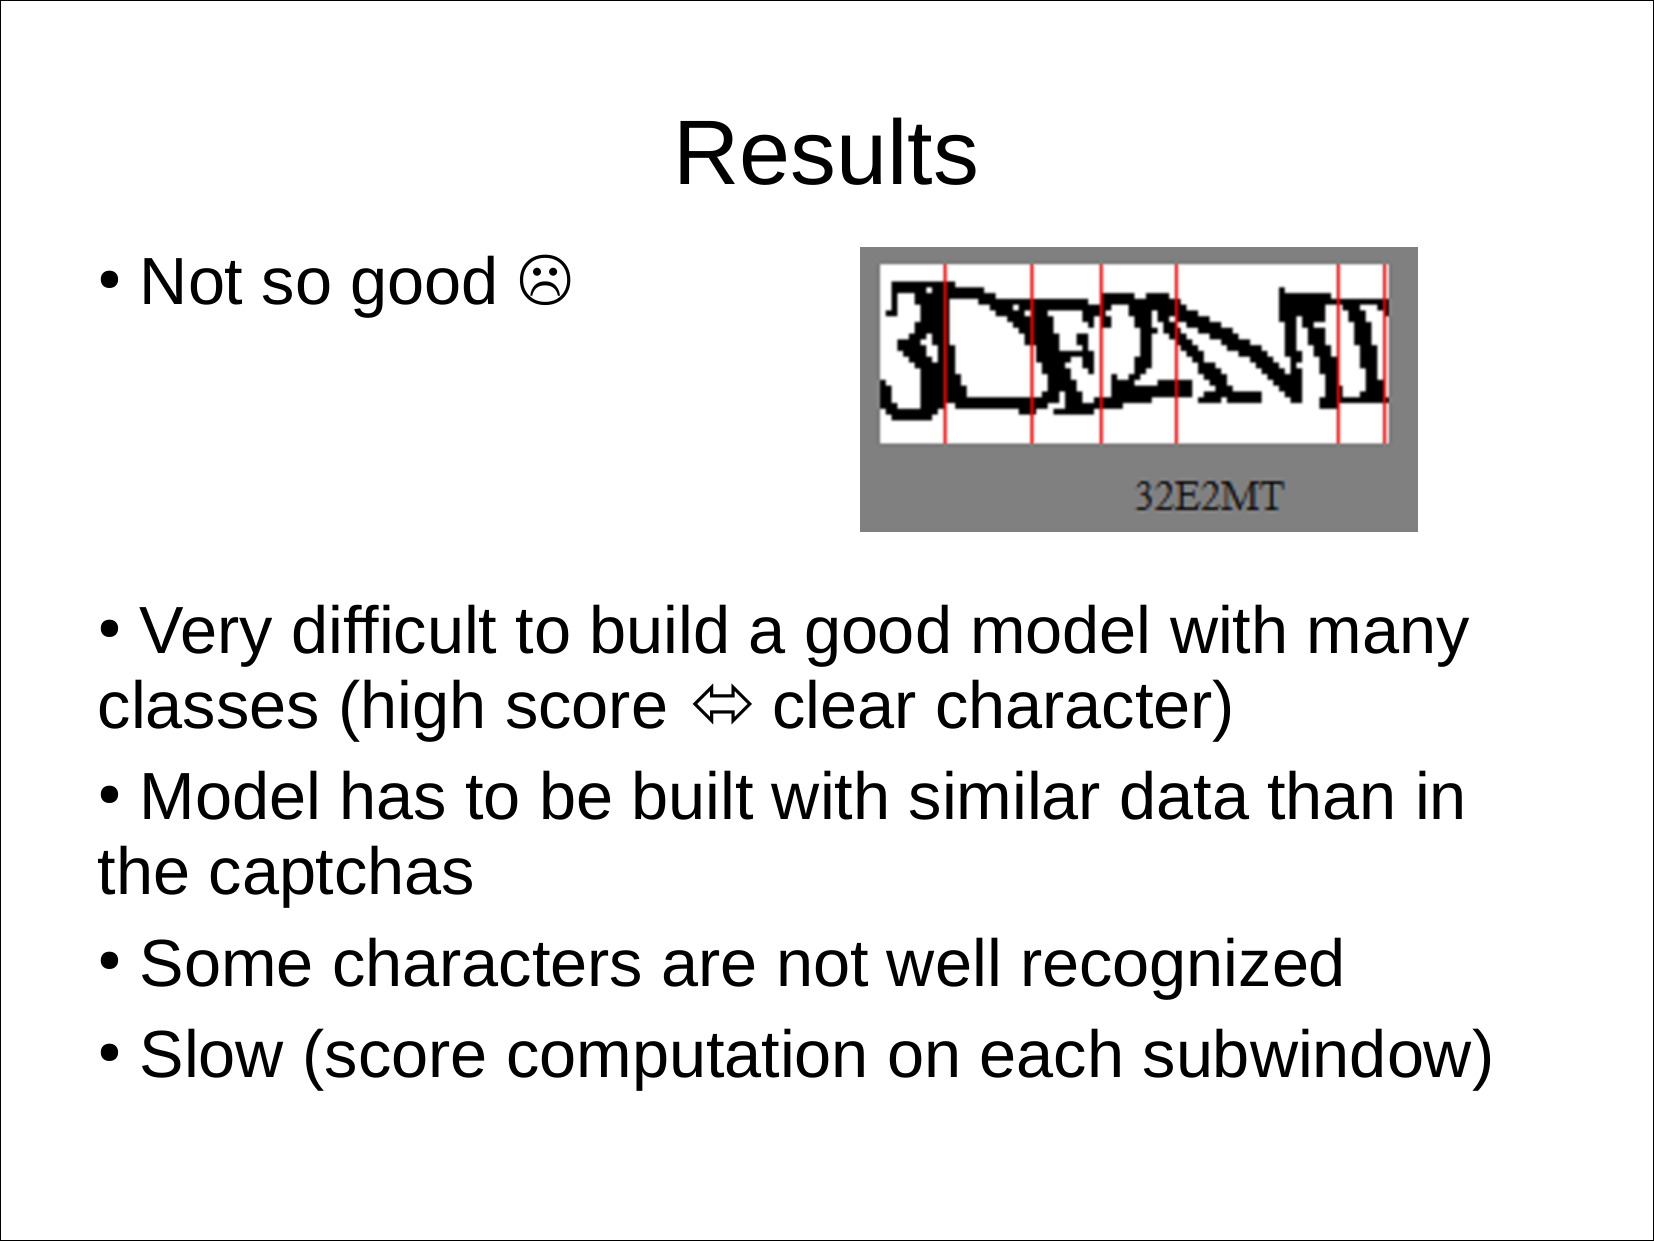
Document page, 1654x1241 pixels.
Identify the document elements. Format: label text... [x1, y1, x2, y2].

title Results [82, 49, 1571, 236]
list Not so good  Very difficult to build a good model with many classes (high score  clear character) Model has to be built with similar data than in the captchas Some characters are not well recognized Slow (score computation on each subwindow) [82, 236, 1571, 1241]
picture [860, 247, 1418, 532]
